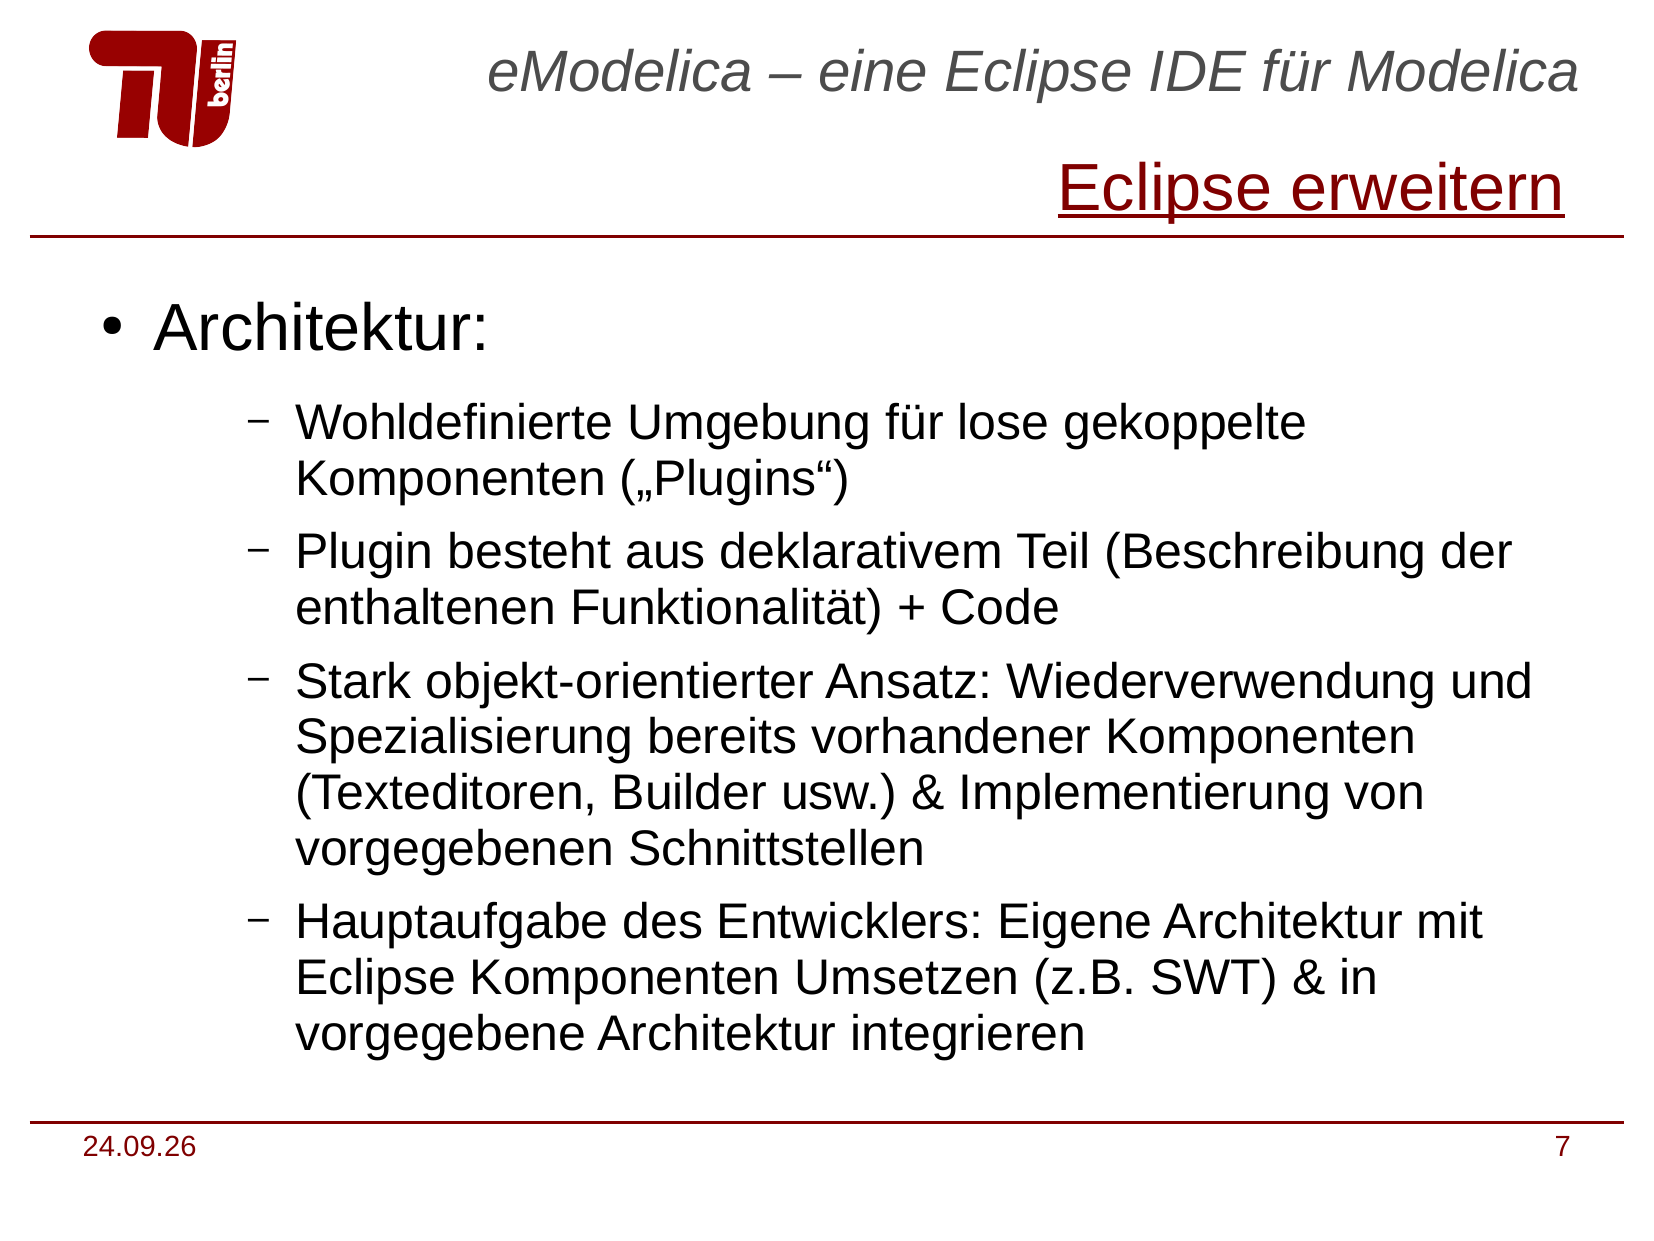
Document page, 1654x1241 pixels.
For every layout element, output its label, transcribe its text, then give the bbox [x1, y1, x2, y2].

picture [88, 29, 237, 147]
title Eclipse erweitern [76, 147, 1565, 228]
list Architektur: Wohldefinierte Umgebung für lose gekoppelte Komponenten („Plugins“) Plugin besteht aus deklarativem Teil (Beschreibung der enthaltenen Funktionalität) + Code Stark objekt-orientierter Ansatz: Wiederverwendung und Spezialisierung bereits vorhandener Komponenten (Texteditoren, Builder usw.) & Implementierung von vorgegebenen Schnittstellen Hauptaufgabe des Entwicklers: Eigene Architektur mit Eclipse Komponenten Umsetzen (z.B. SWT) & in vorgegebene Architektur integrieren [82, 290, 1571, 1094]
